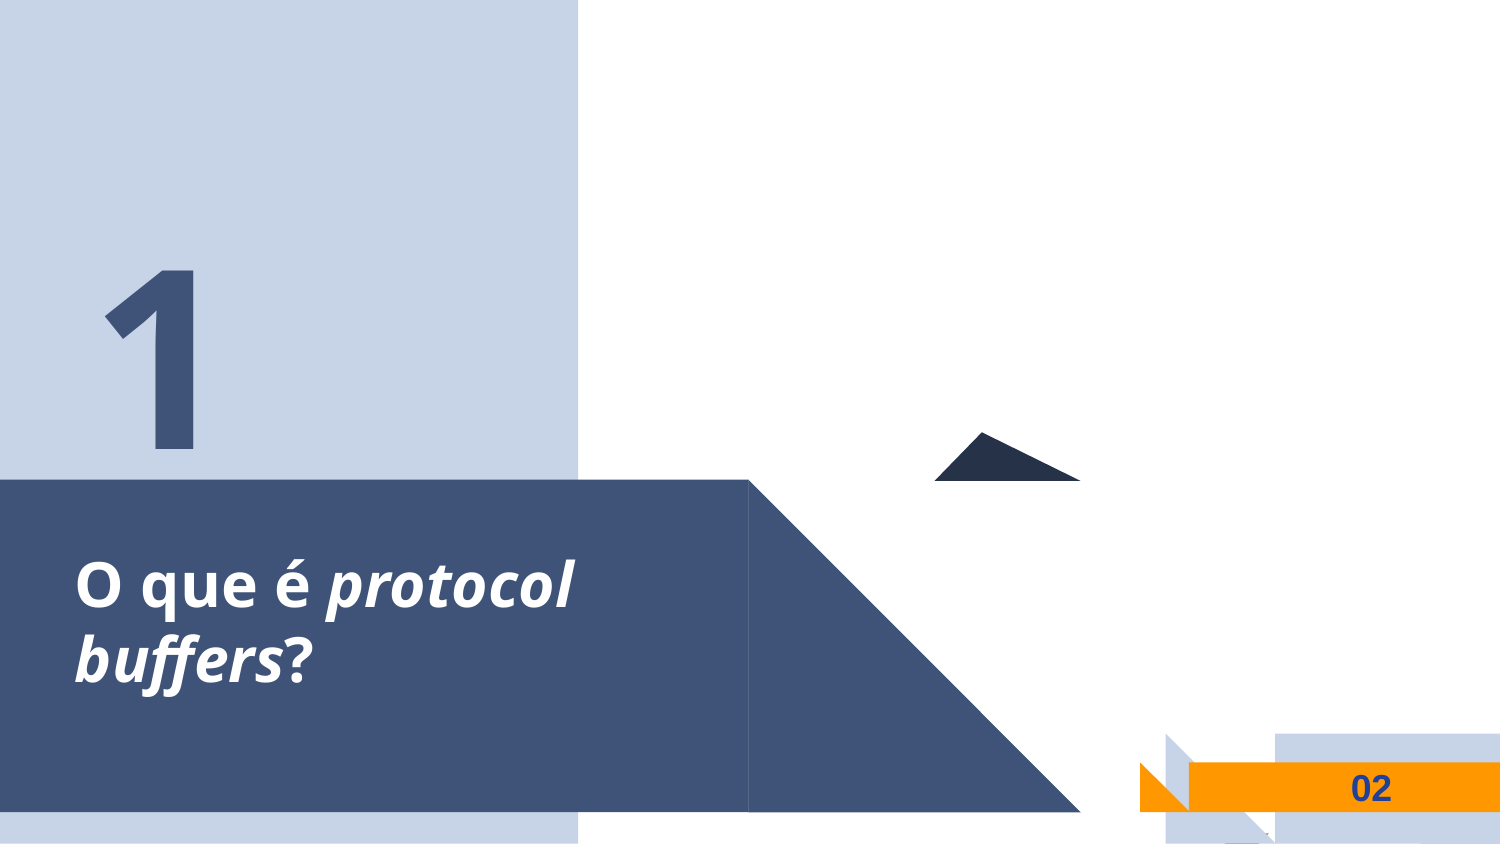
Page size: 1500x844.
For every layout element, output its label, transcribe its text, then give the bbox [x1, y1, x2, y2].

text_box 02 [1249, 760, 1494, 813]
text_box O que é protocol buffers? [59, 519, 815, 710]
text_box 1 [76, 0, 434, 515]
